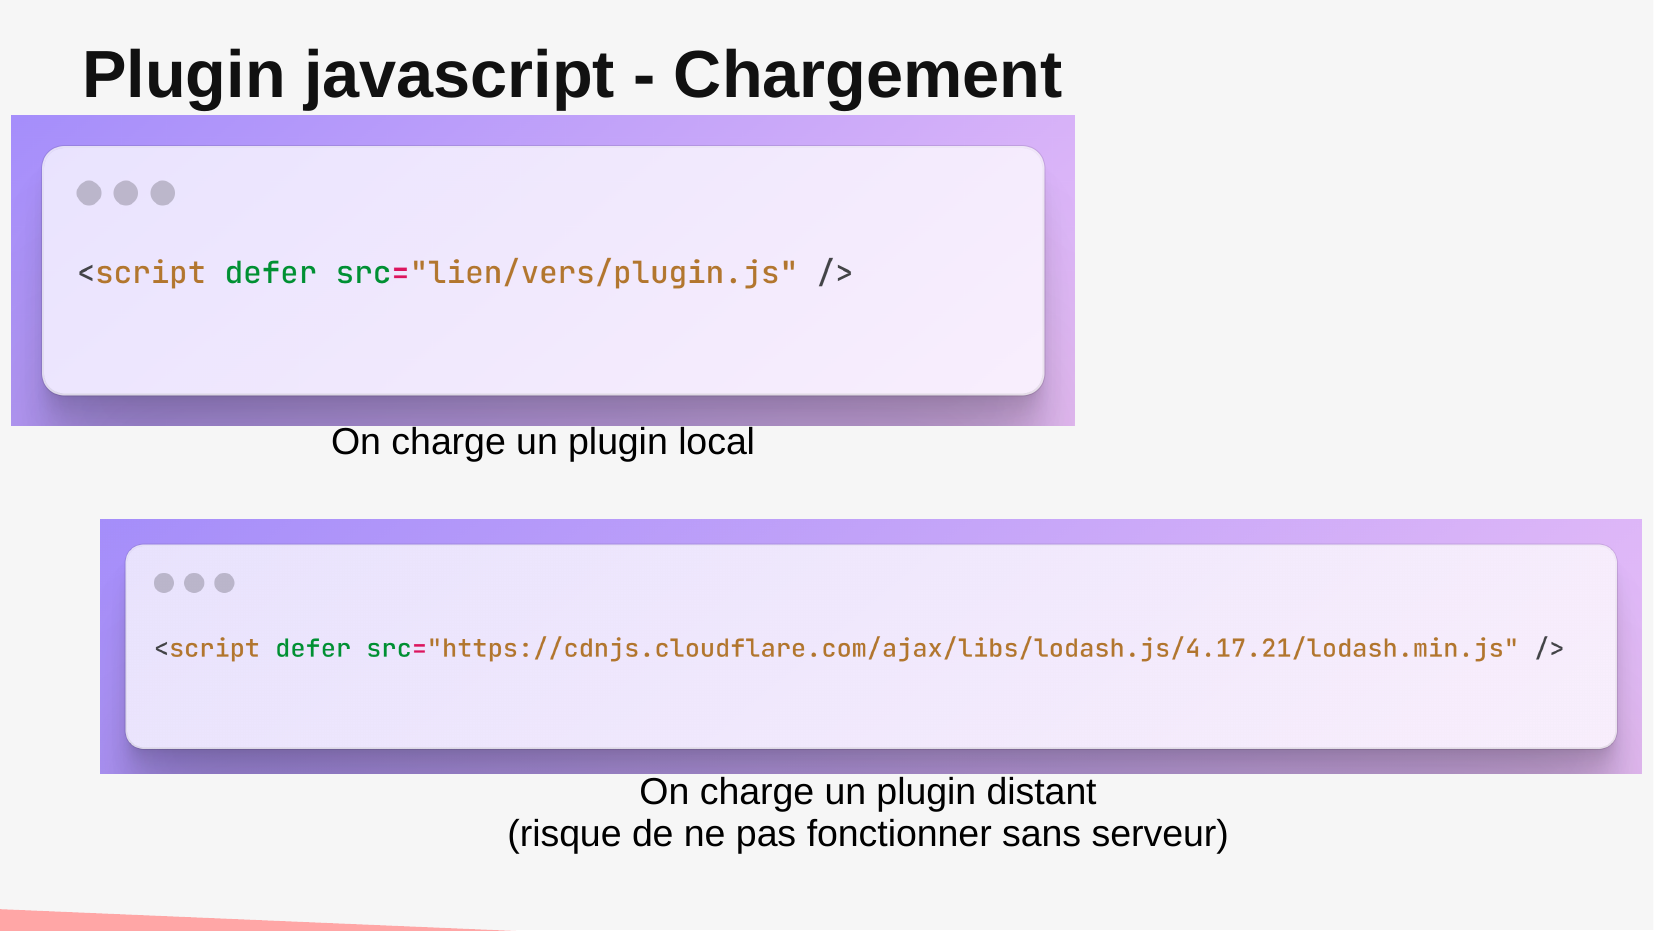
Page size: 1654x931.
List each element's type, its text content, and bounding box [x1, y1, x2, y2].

title Plugin javascript - Chargement [82, 37, 1571, 114]
picture [11, 115, 1075, 413]
text_box [0, 909, 517, 931]
picture [100, 519, 1642, 763]
text_box On charge un plugin local [11, 413, 1075, 471]
text_box On charge un plugin distant (risque de ne pas fonctionner sans serveur) [94, 763, 1642, 863]
